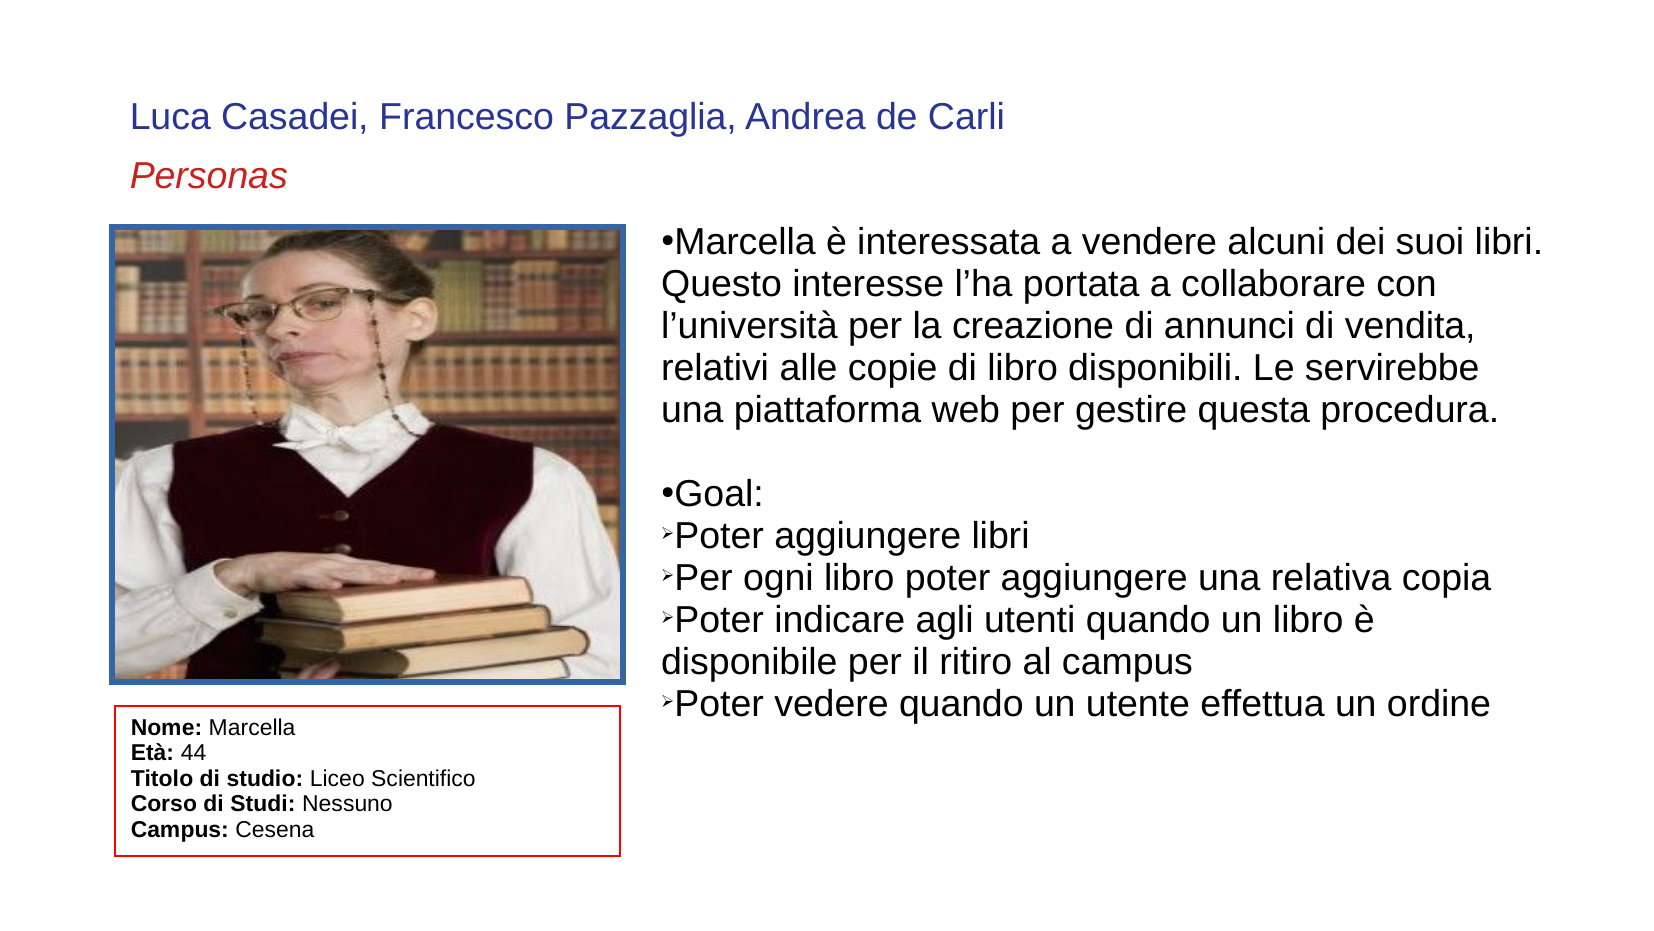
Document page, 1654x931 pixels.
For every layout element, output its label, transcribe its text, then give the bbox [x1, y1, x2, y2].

text_box Nome: Marcella Età: 44 Titolo di studio: Liceo Scientifico Corso di Studi: Nessuno Campus: Cesena [114, 706, 621, 857]
text_box Marcella è interessata a vendere alcuni dei suoi libri. Questo interesse l’ha portata a collaborare con l’università per la creazione di annunci di vendita, relativi alle copie di libro disponibili. Le servirebbe una piattaforma web per gestire questa procedura. Goal: Poter aggiungere libri Per ogni libro poter aggiungere una relativa copia Poter indicare agli utenti quando un libro è disponibile per il ritiro al campus Poter vedere quando un utente effettua un ordine [646, 213, 1562, 857]
picture [114, 229, 621, 680]
text_box Luca Casadei, Francesco Pazzaglia, Andrea de Carli [114, 88, 1060, 147]
text_box Personas [114, 147, 1536, 207]
